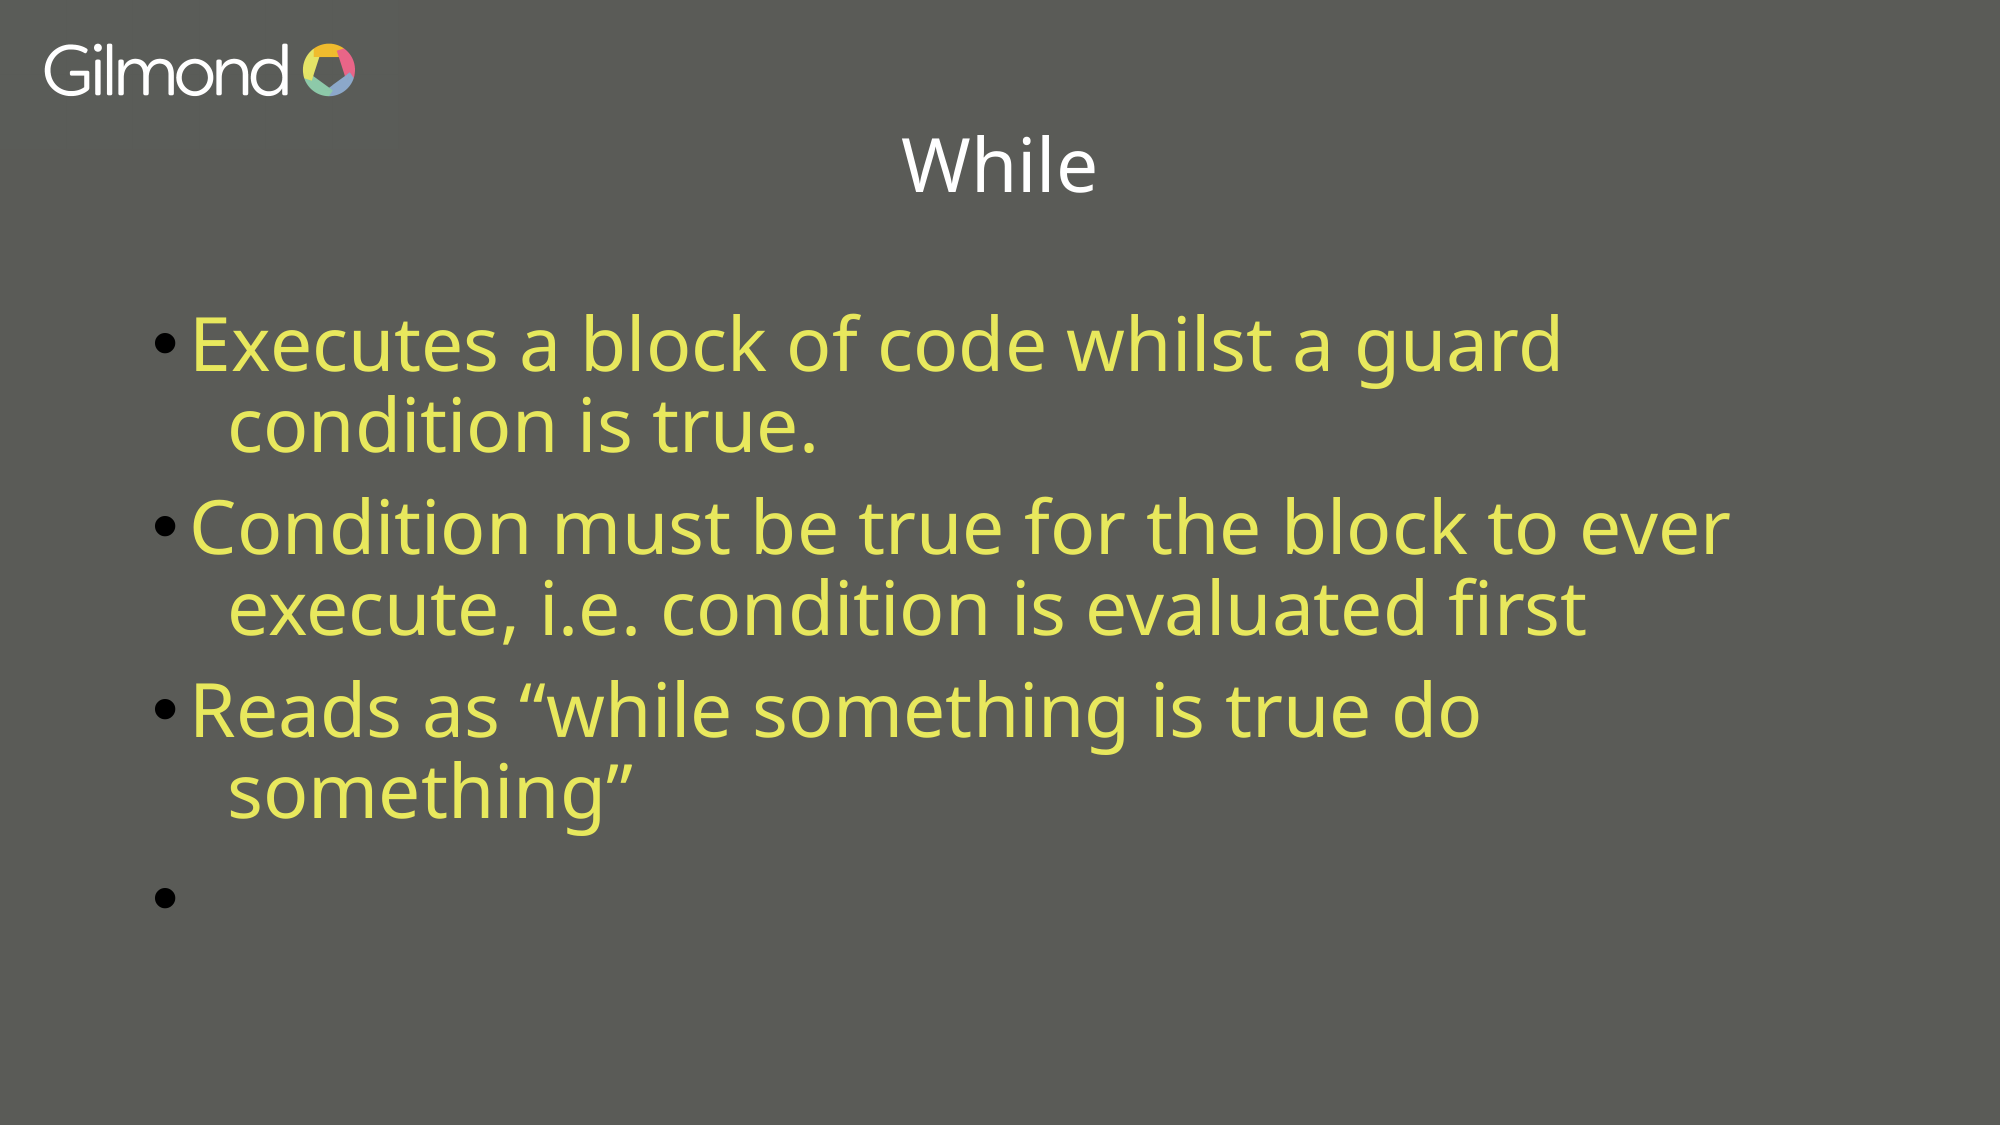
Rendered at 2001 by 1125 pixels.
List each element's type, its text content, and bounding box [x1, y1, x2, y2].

picture [0, 0, 399, 149]
title While [137, 59, 1863, 278]
list Executes a block of code whilst a guard condition is true. Condition must be true for the block to ever execute, i.e. condition is evaluated first Reads as “while something is true do something” [137, 299, 1863, 1014]
